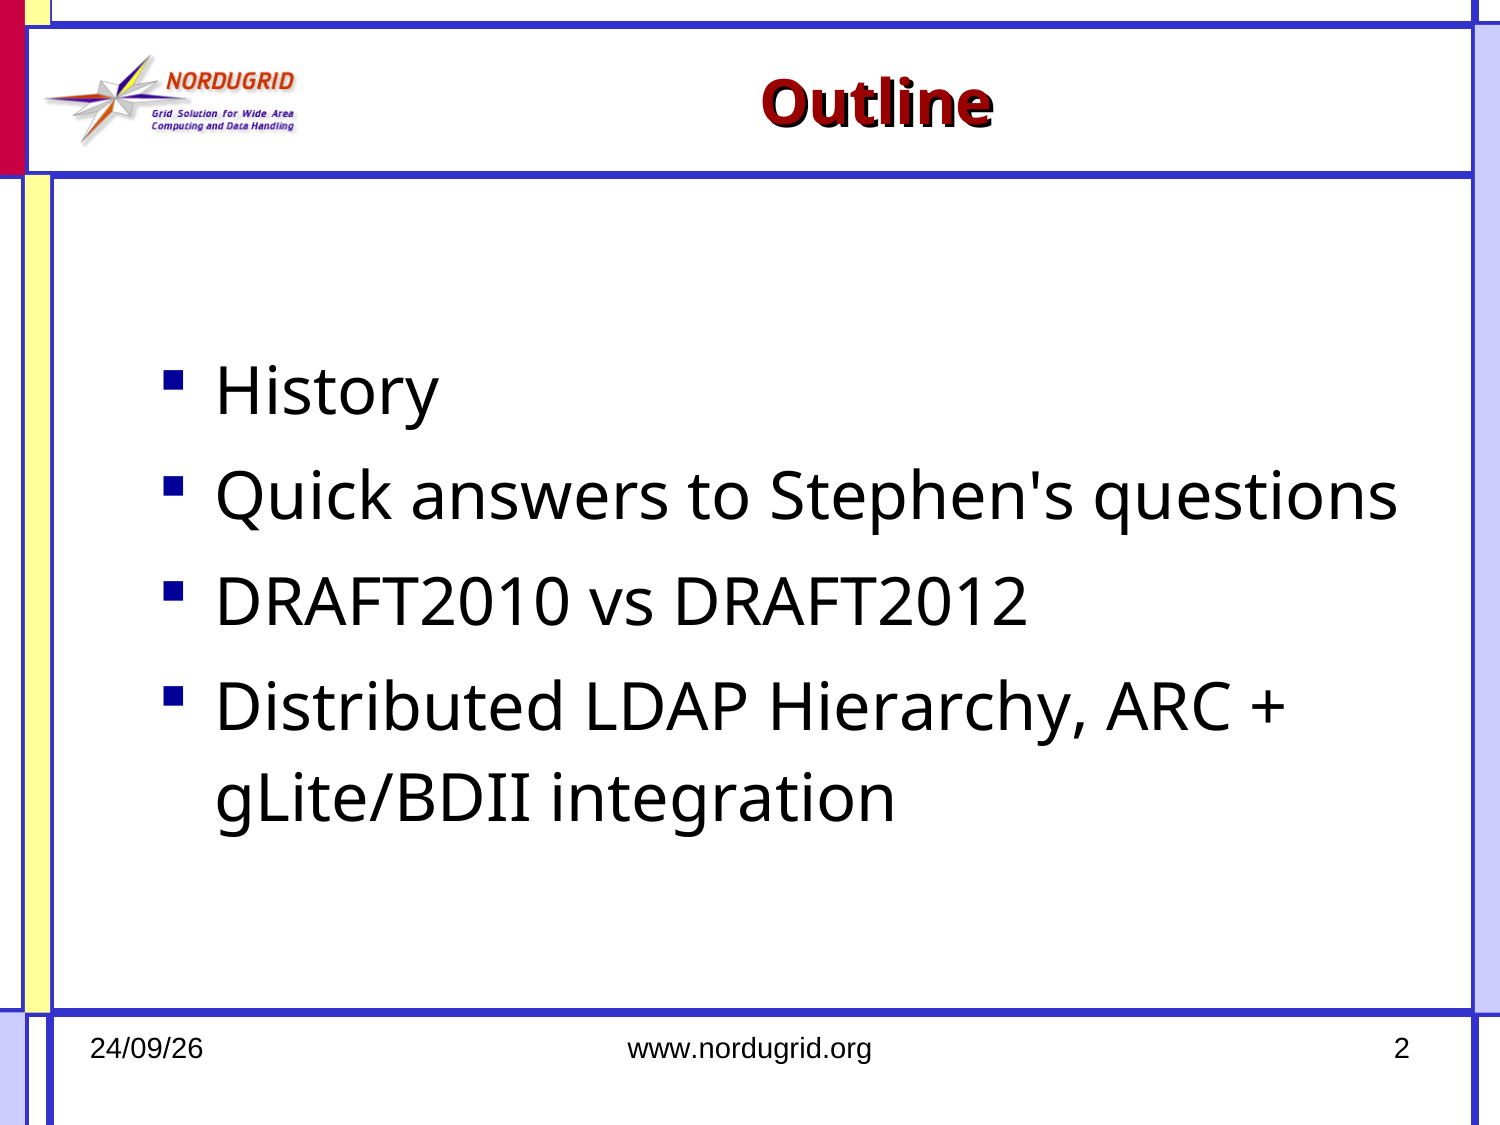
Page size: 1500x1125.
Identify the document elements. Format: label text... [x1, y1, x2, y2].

title Outline [324, 9, 1428, 191]
list History Quick answers to Stephen's questions DRAFT2010 vs DRAFT2012 Distributed LDAP Hierarchy, ARC + gLite/BDII integration [87, 335, 1426, 961]
picture [40, 49, 301, 148]
